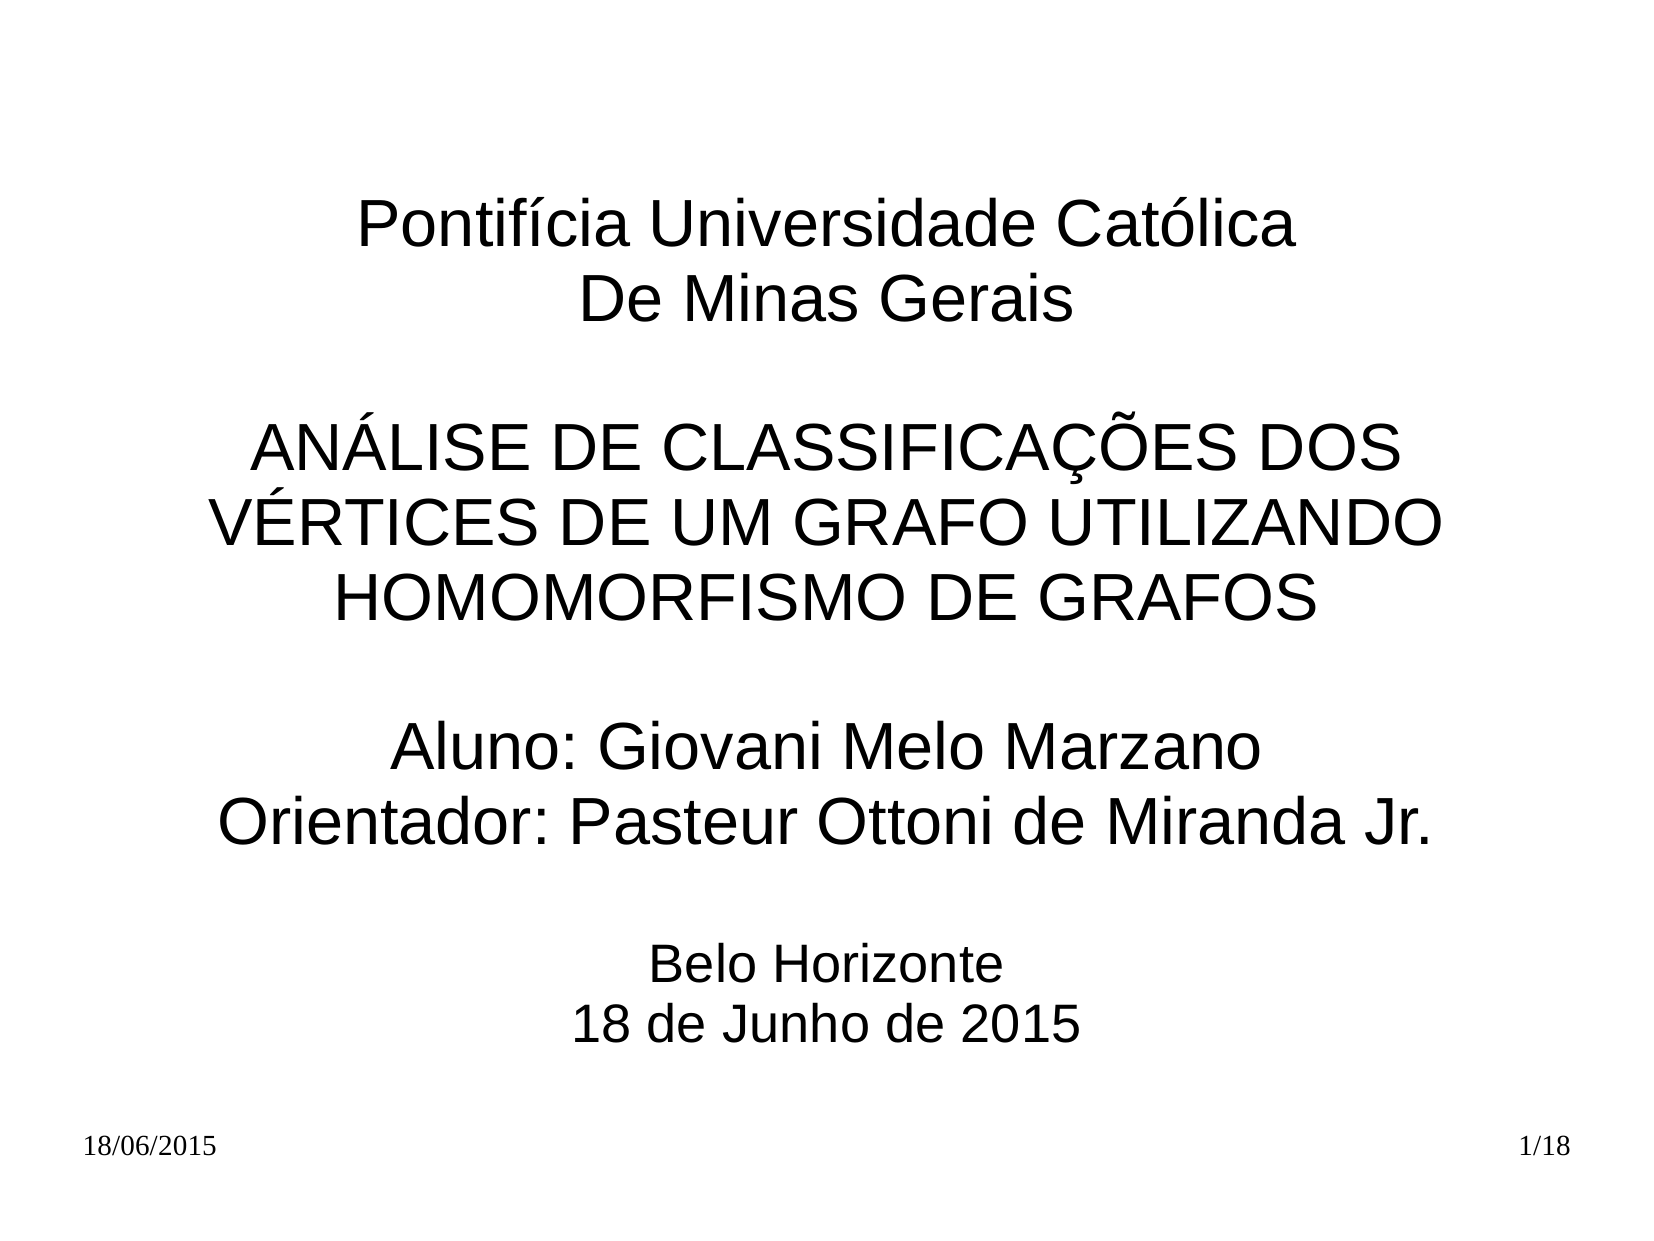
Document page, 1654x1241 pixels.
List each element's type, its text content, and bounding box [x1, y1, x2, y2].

subtitle Pontifícia Universidade Católica De Minas Gerais ANÁLISE DE CLASSIFICAÇÕES DOS VÉRTICES DE UM GRAFO UTILIZANDO HOMOMORFISMO DE GRAFOS Aluno: Giovani Melo Marzano Orientador: Pasteur Ottoni de Miranda Jr. Belo Horizonte 18 de Junho de 2015 [82, 140, 1571, 1101]
